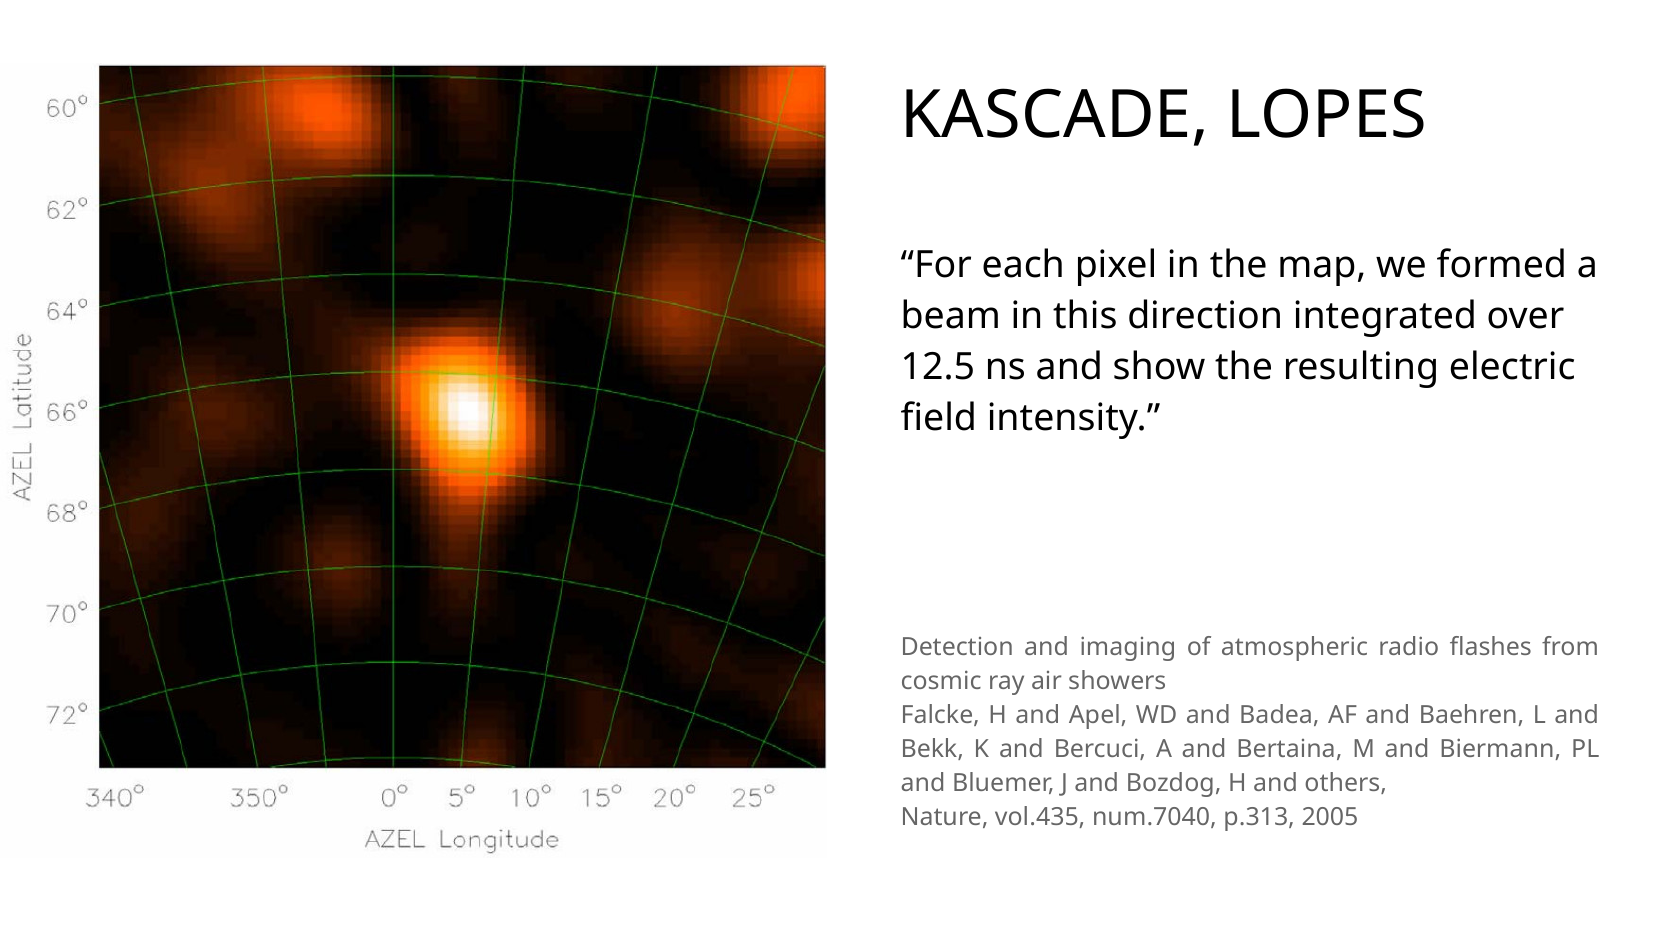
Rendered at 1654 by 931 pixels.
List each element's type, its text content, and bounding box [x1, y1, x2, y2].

text_box “For each pixel in the map, we formed a beam in this direction integrated over 12.5 ns and show the resulting electric field intensity.” [885, 230, 1616, 497]
text_box Detection and imaging of atmospheric radio flashes from cosmic ray air showers Falcke, H and Apel, WD and Badea, AF and Baehren, L and Bekk, K and Bercuci, A and Bertaina, M and Biermann, PL and Bluemer, J and Bozdog, H and others, Nature, vol.435, num.7040, p.313, 2005 [885, 621, 1616, 929]
picture [0, 63, 827, 858]
text_box KASCADE, LOPES [885, 59, 1574, 186]
